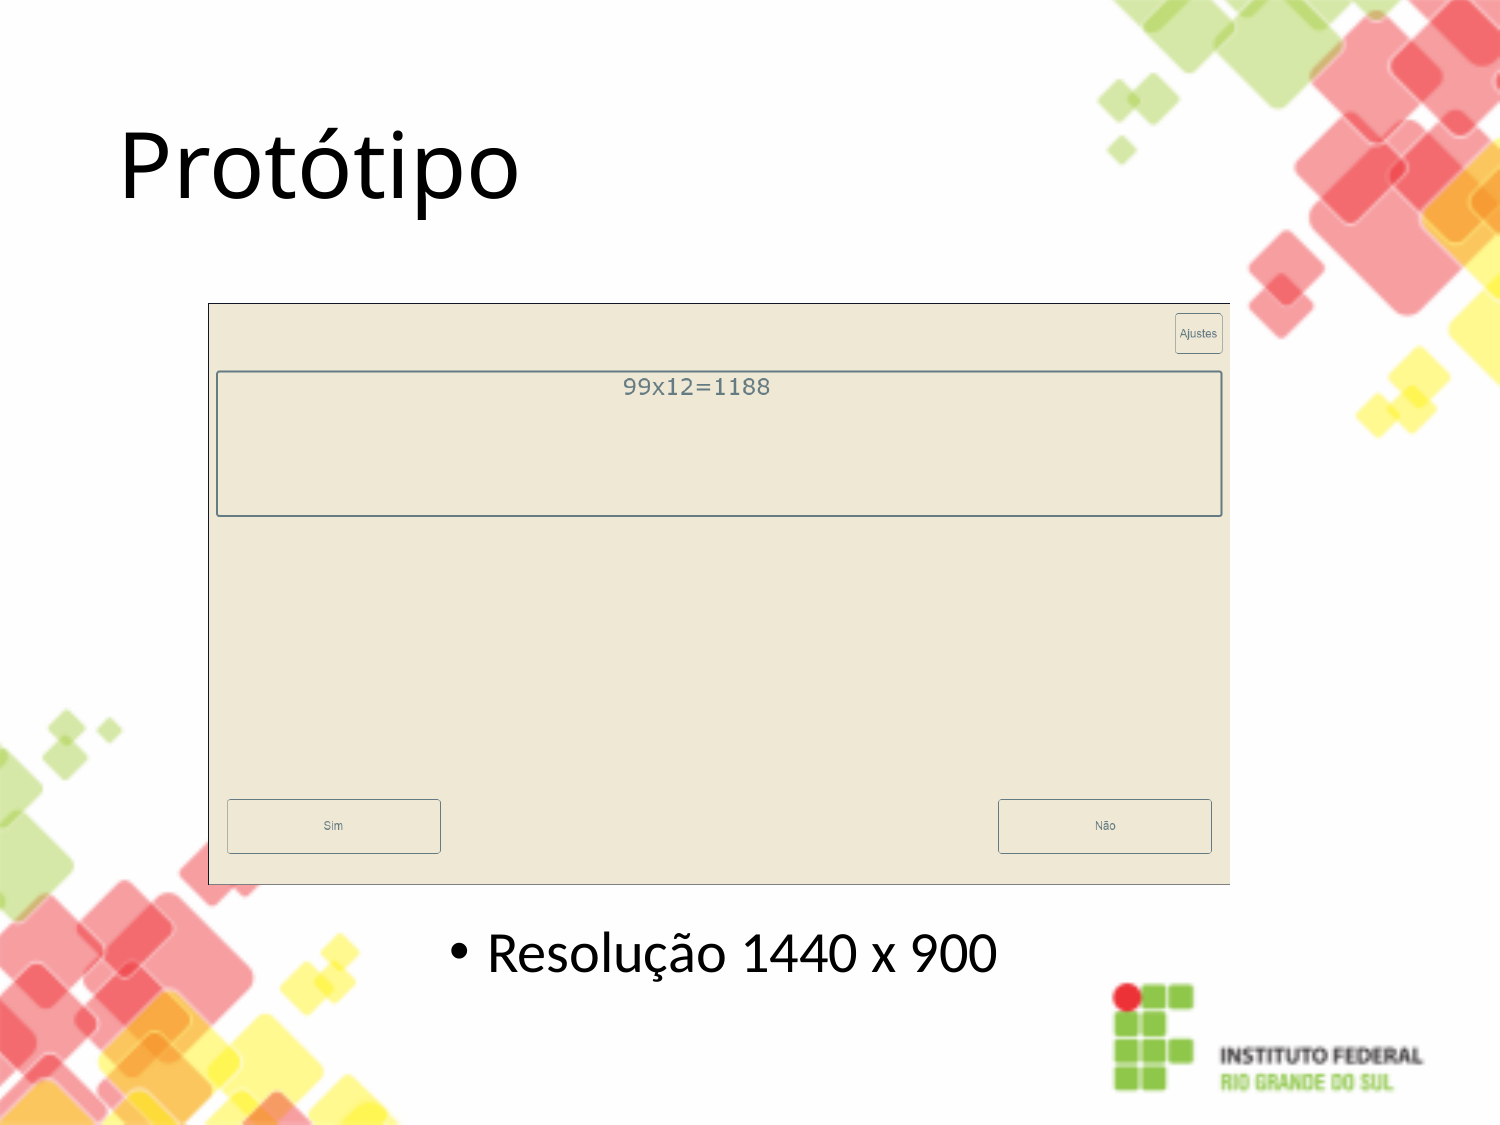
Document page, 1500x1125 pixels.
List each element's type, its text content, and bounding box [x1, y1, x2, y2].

text_box Protótipo [103, 59, 1397, 278]
picture [0, 0, 1500, 1125]
text_box Resolução 1440 x 900 [434, 914, 1063, 1035]
